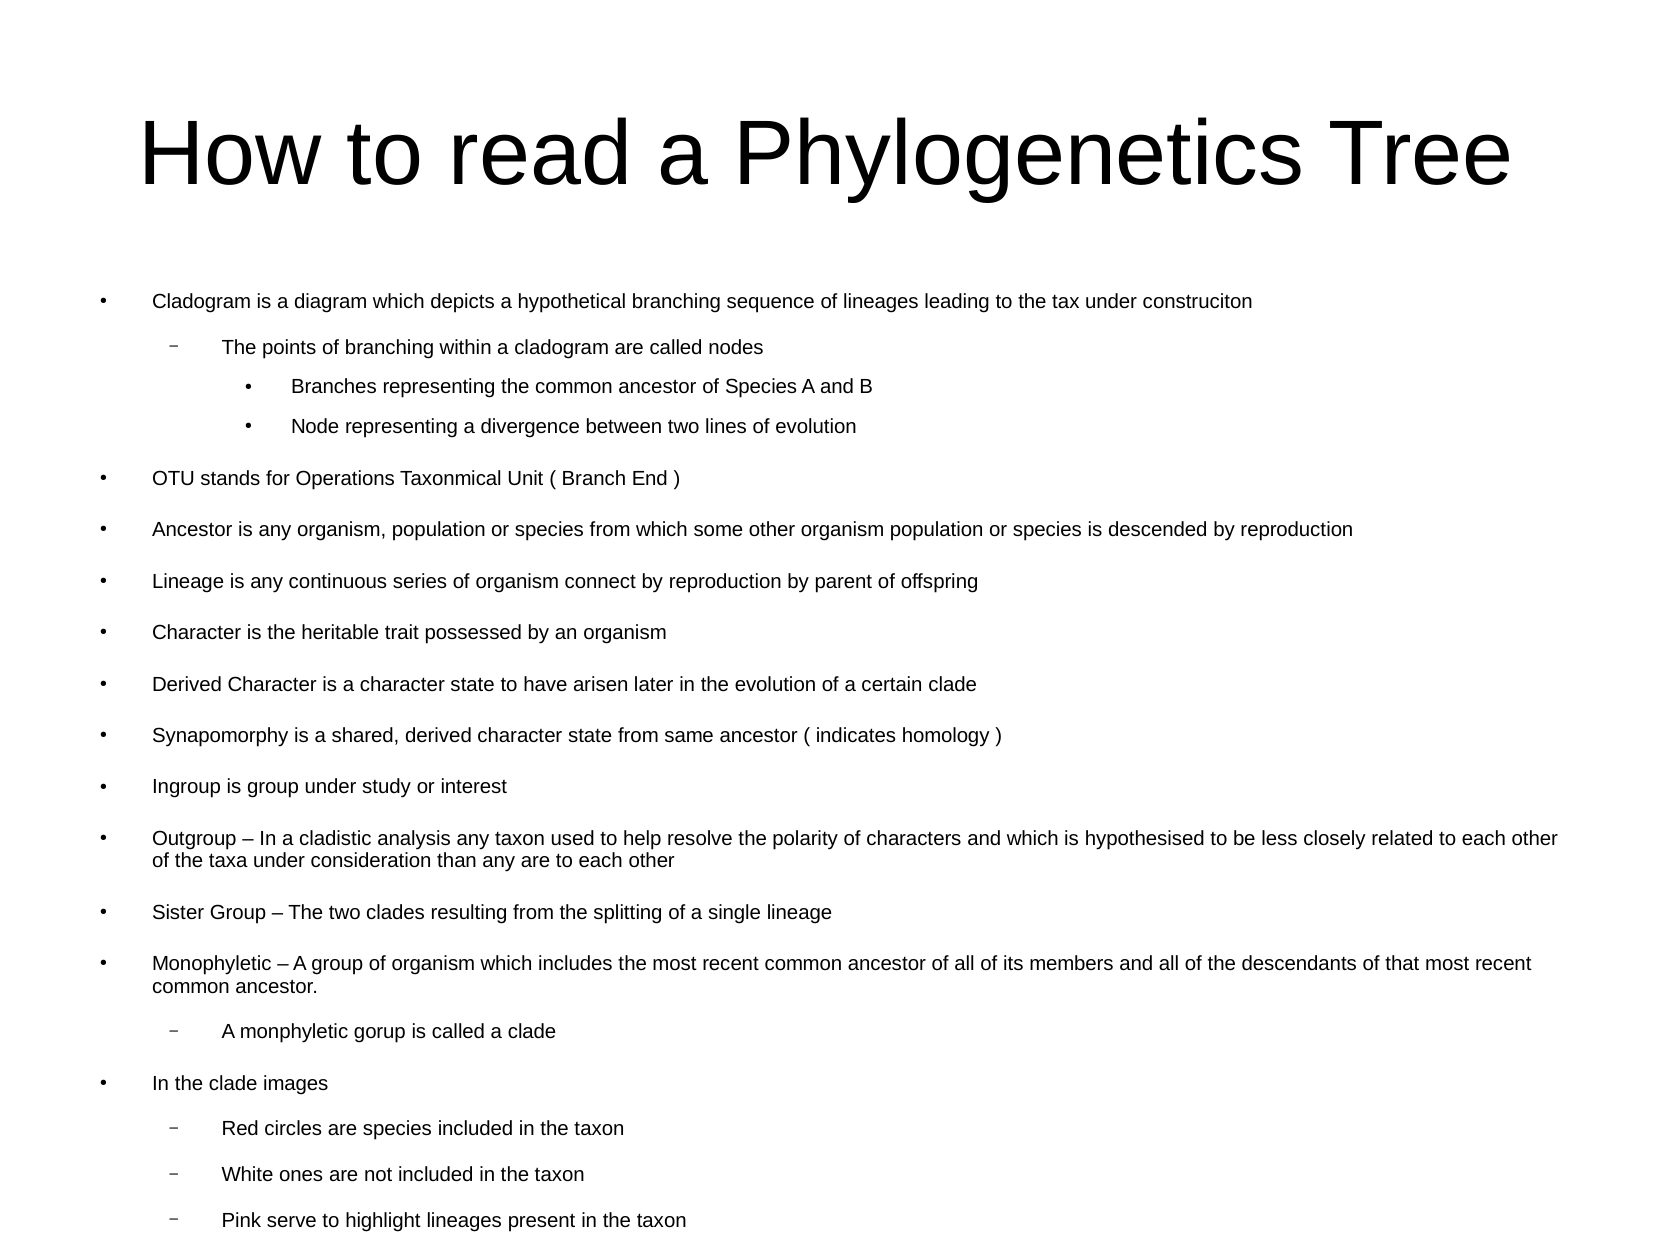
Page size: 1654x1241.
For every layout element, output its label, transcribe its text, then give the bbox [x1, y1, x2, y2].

title How to read a Phylogenetics Tree [82, 49, 1571, 257]
list Cladogram is a diagram which depicts a hypothetical branching sequence of lineages leading to the tax under construciton The points of branching within a cladogram are called nodes Branches representing the common ancestor of Species A and B Node representing a divergence between two lines of evolution OTU stands for Operations Taxonmical Unit ( Branch End ) Ancestor is any organism, population or species from which some other organism population or species is descended by reproduction Lineage is any continuous series of organism connect by reproduction by parent of offspring Character is the heritable trait possessed by an organism Derived Character is a character state to have arisen later in the evolution of a certain clade Synapomorphy is a shared, derived character state from same ancestor ( indicates homology ) Ingroup is group under study or interest Outgroup – In a cladistic analysis any taxon used to help resolve the polarity of characters and which is hypothesised to be less closely related to each other of the taxa under consideration than any are to each other Sister Group – The two clades resulting from the splitting of a single lineage Monophyletic – A group of organism which includes the most recent common ancestor of all of its members and all of the descendants of that most recent common ancestor. A monphyletic gorup is called a clade In the clade images Red circles are species included in the taxon White ones are not included in the taxon Pink serve to highlight lineages present in the taxon [82, 290, 1571, 1241]
